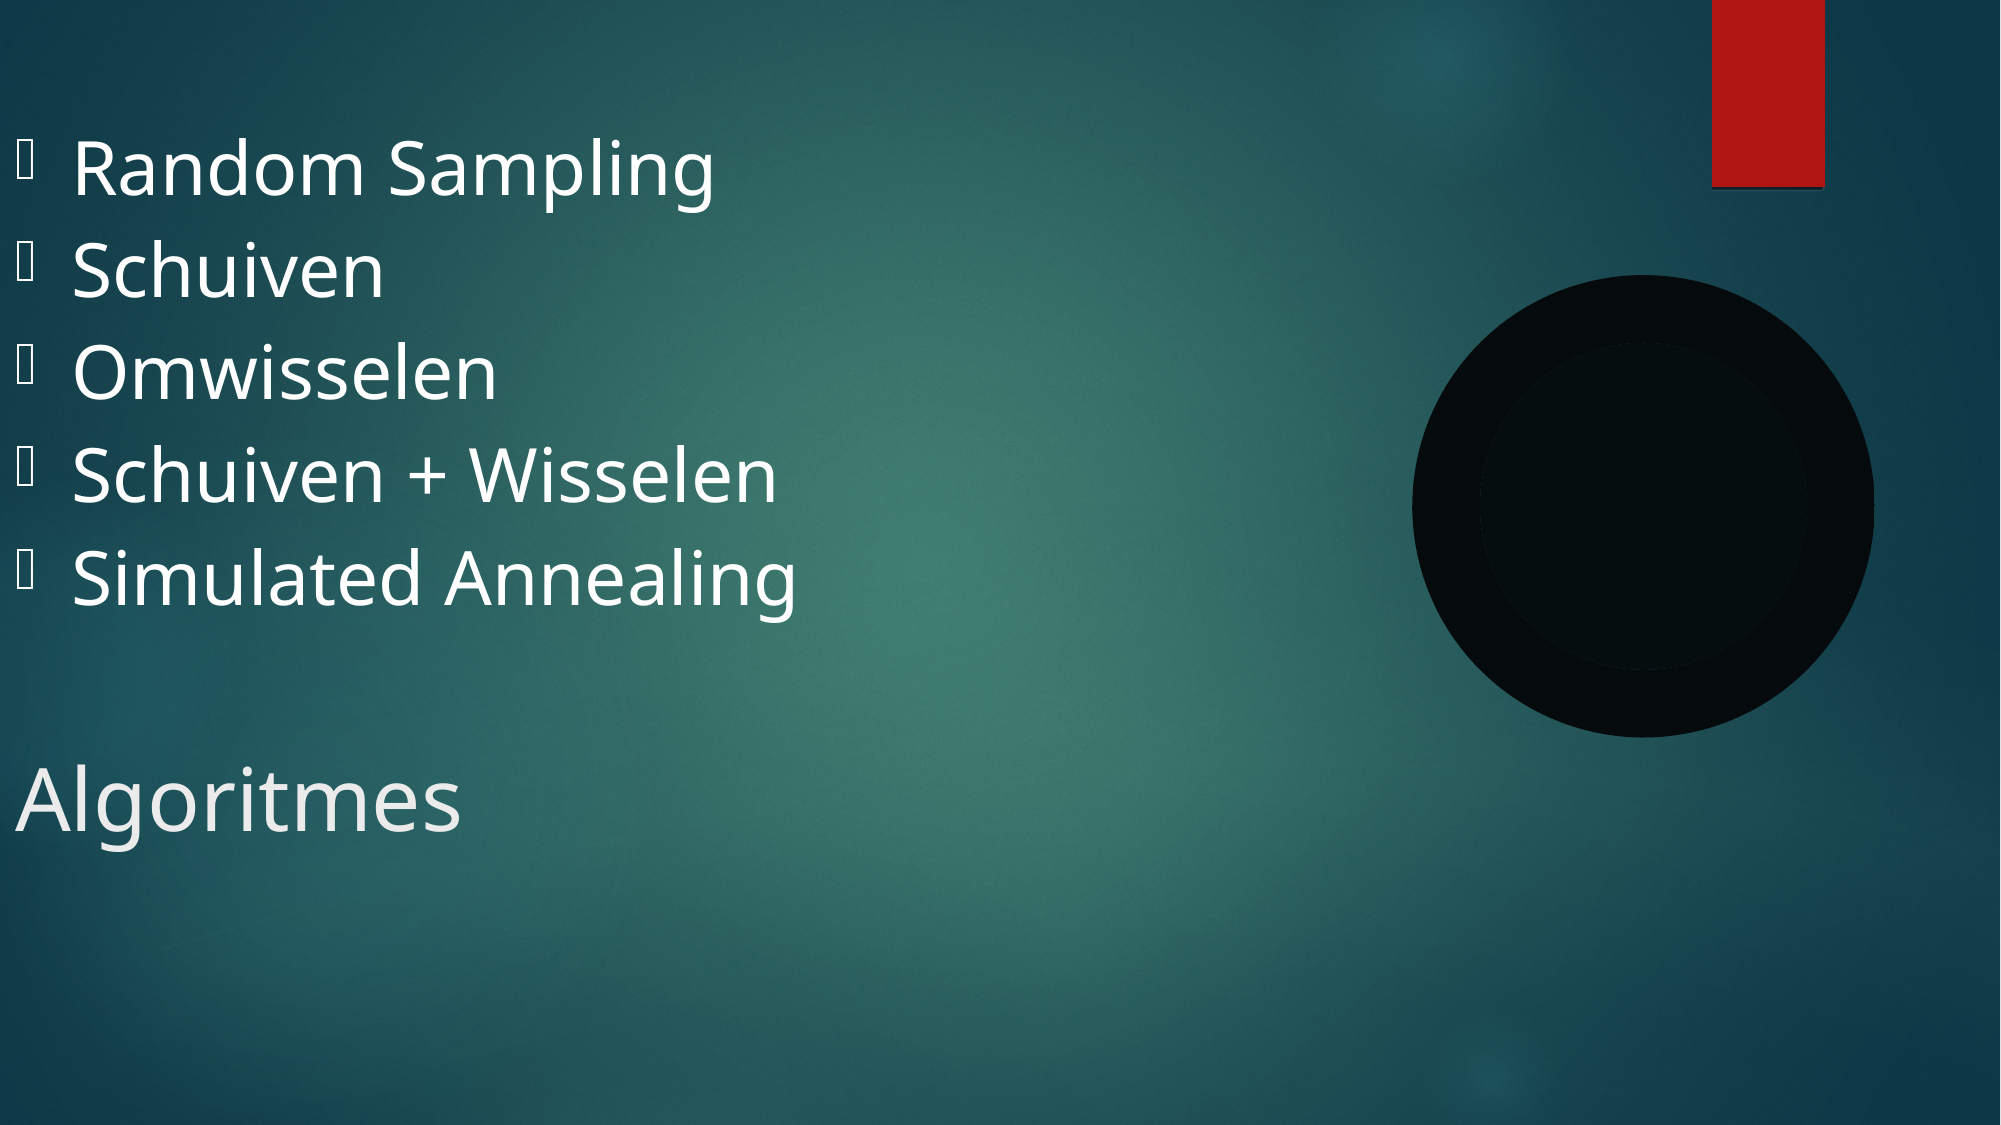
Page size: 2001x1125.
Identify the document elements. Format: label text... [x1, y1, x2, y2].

list Random Sampling Schuiven Omwisselen Schuiven + Wisselen Simulated Annealing [0, 112, 1401, 706]
title Algoritmes [0, 736, 1401, 984]
